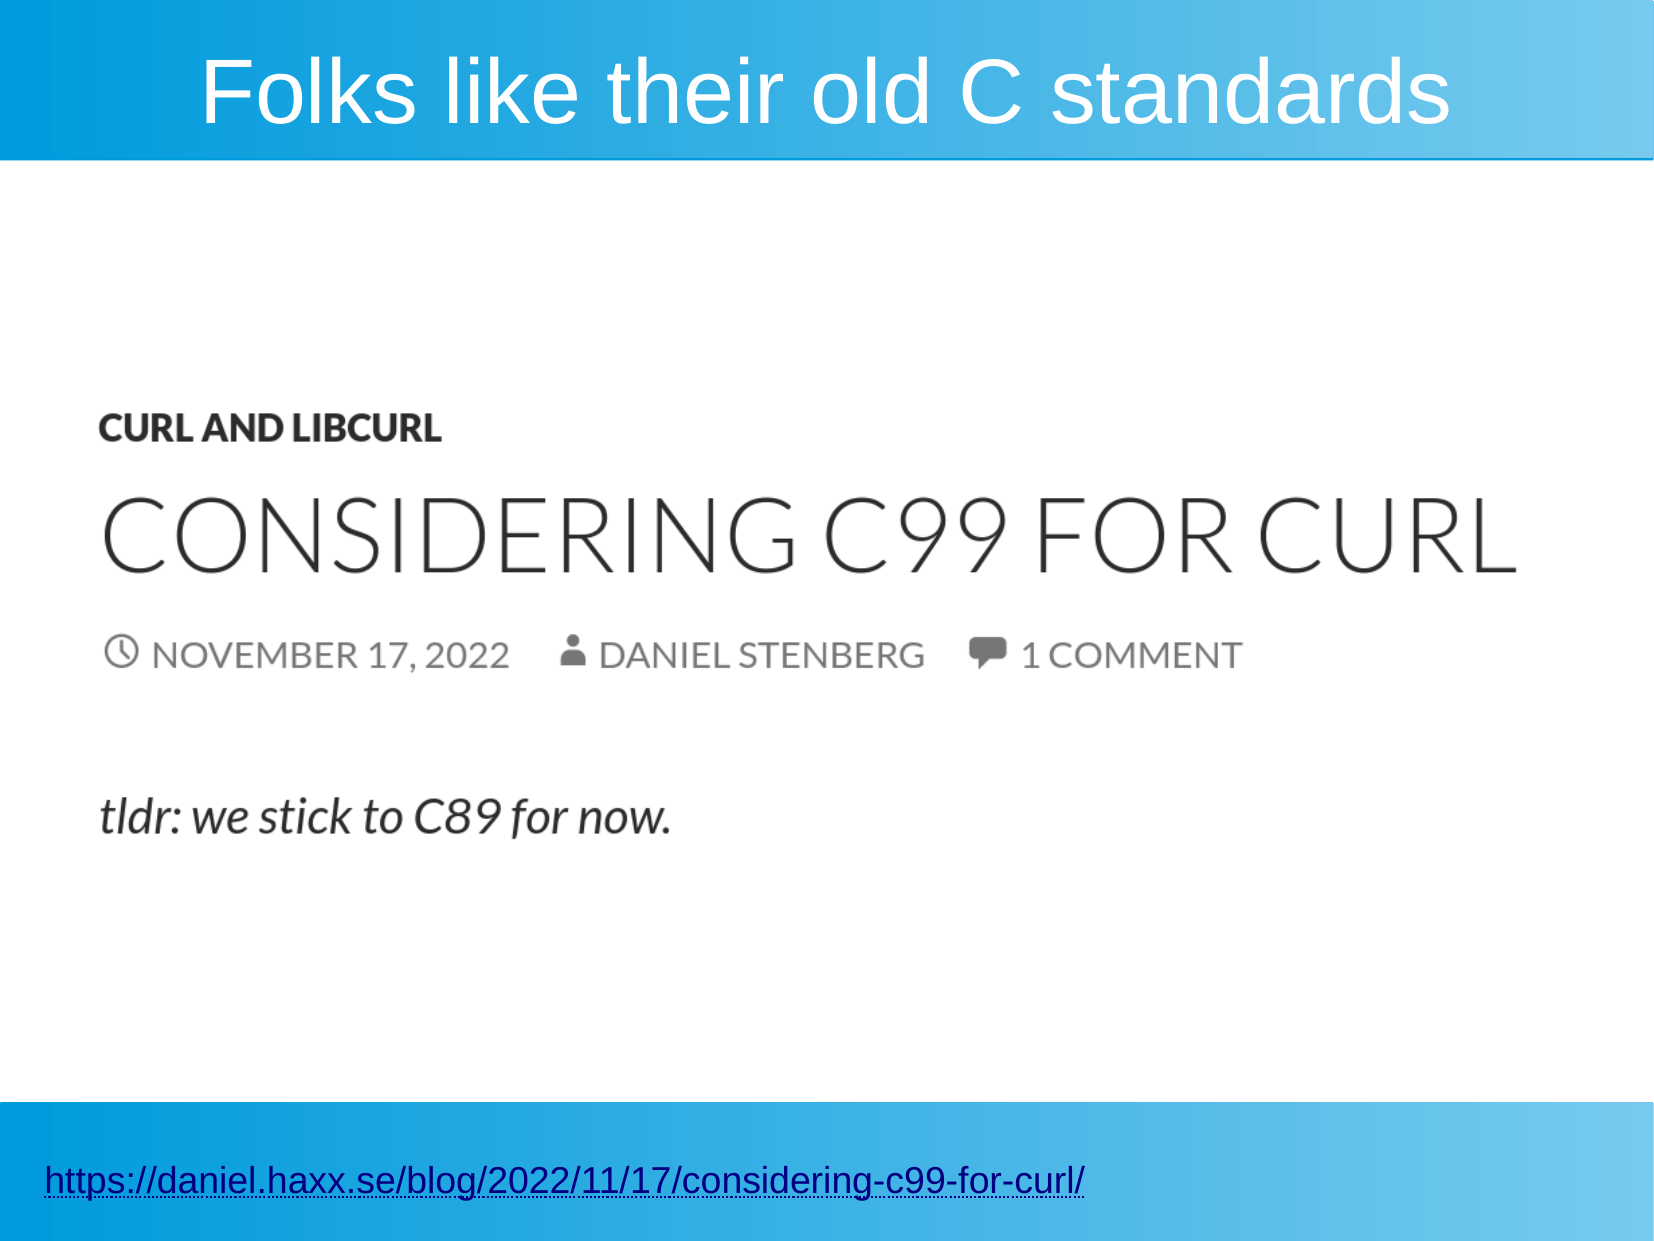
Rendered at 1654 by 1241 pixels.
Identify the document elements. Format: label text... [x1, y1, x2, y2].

text_box https://daniel.haxx.se/blog/2022/11/17/considering-c99-for-curl/ [29, 1151, 1103, 1211]
picture [7, 361, 1654, 889]
title Folks like their old C standards [59, 39, 1595, 144]
